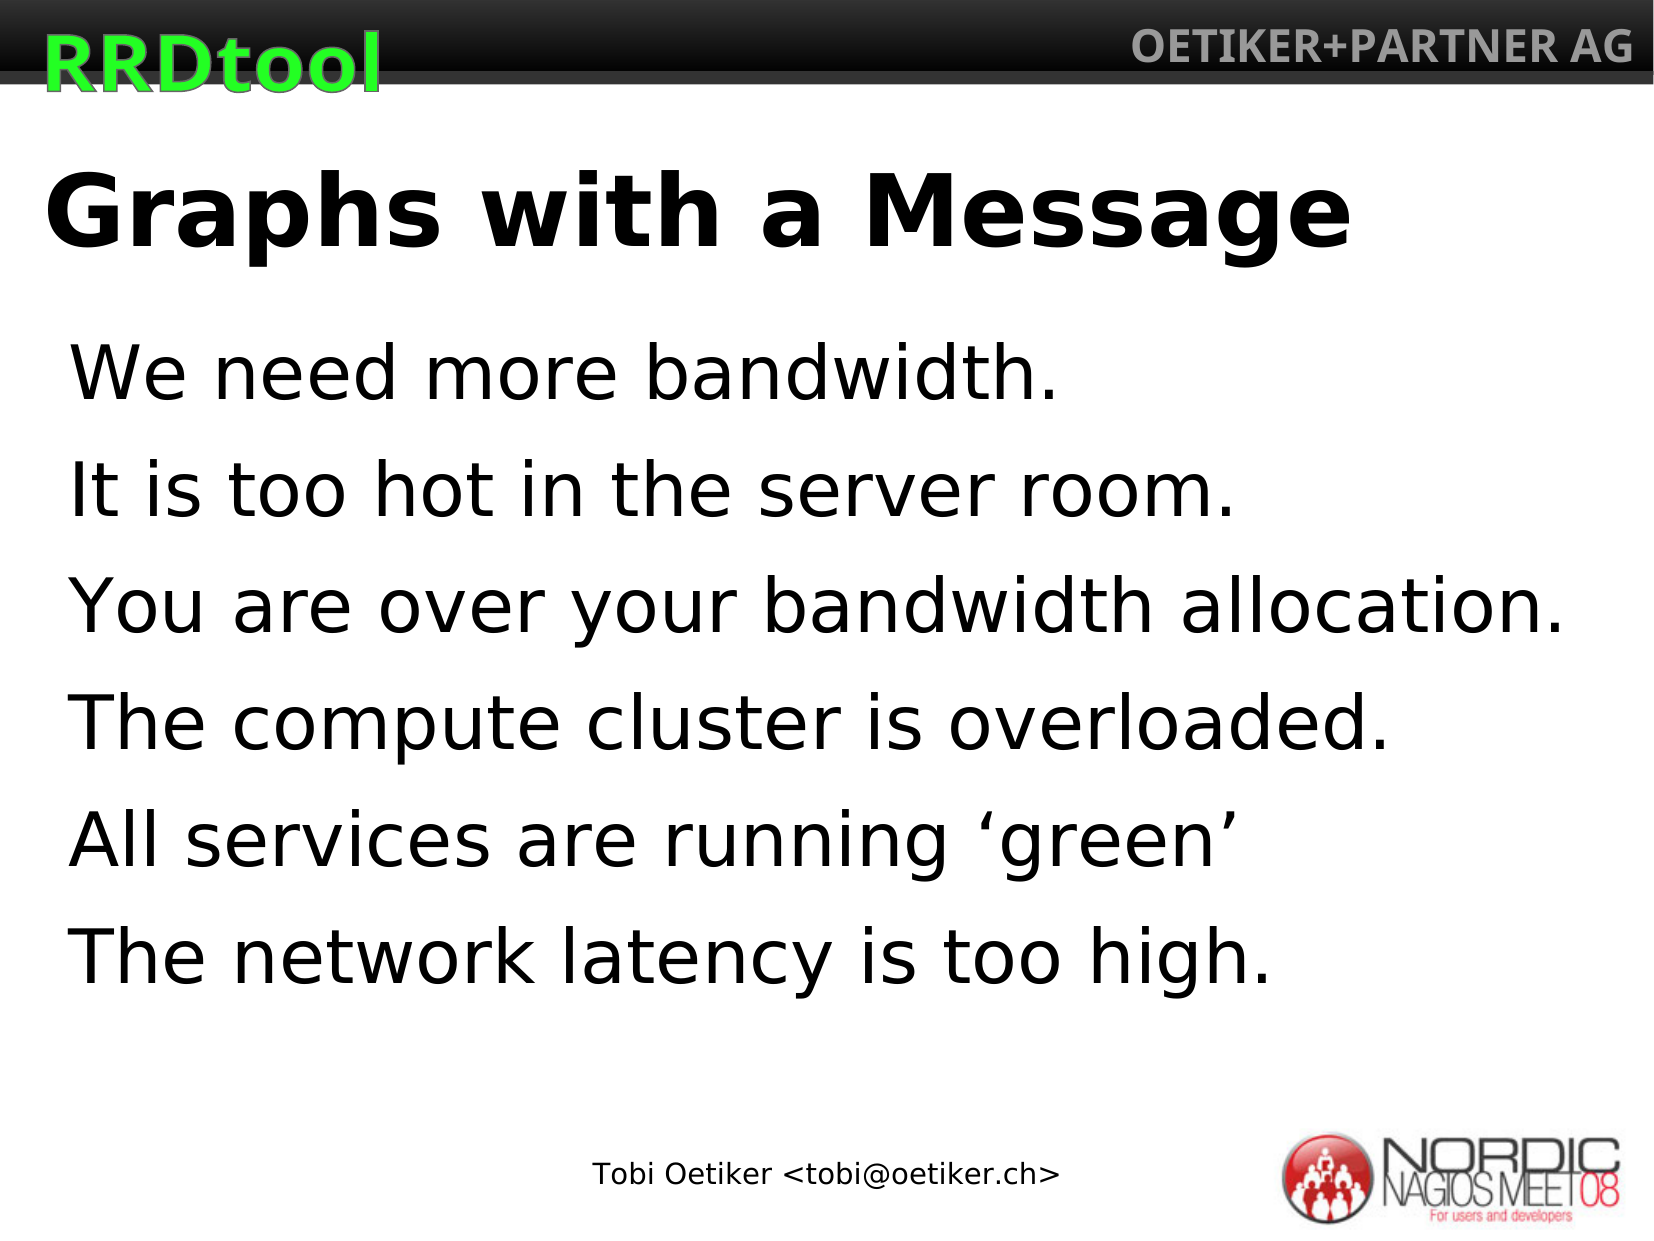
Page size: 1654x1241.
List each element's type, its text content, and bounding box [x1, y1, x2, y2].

title Graphs with a Message [43, 137, 1582, 287]
list We need more bandwidth. It is too hot in the server room. You are over your bandwidth allocation. The compute cluster is overloaded. All services are running ‘green’ The network latency is too high. [50, 329, 1571, 1099]
picture [1262, 1116, 1654, 1241]
